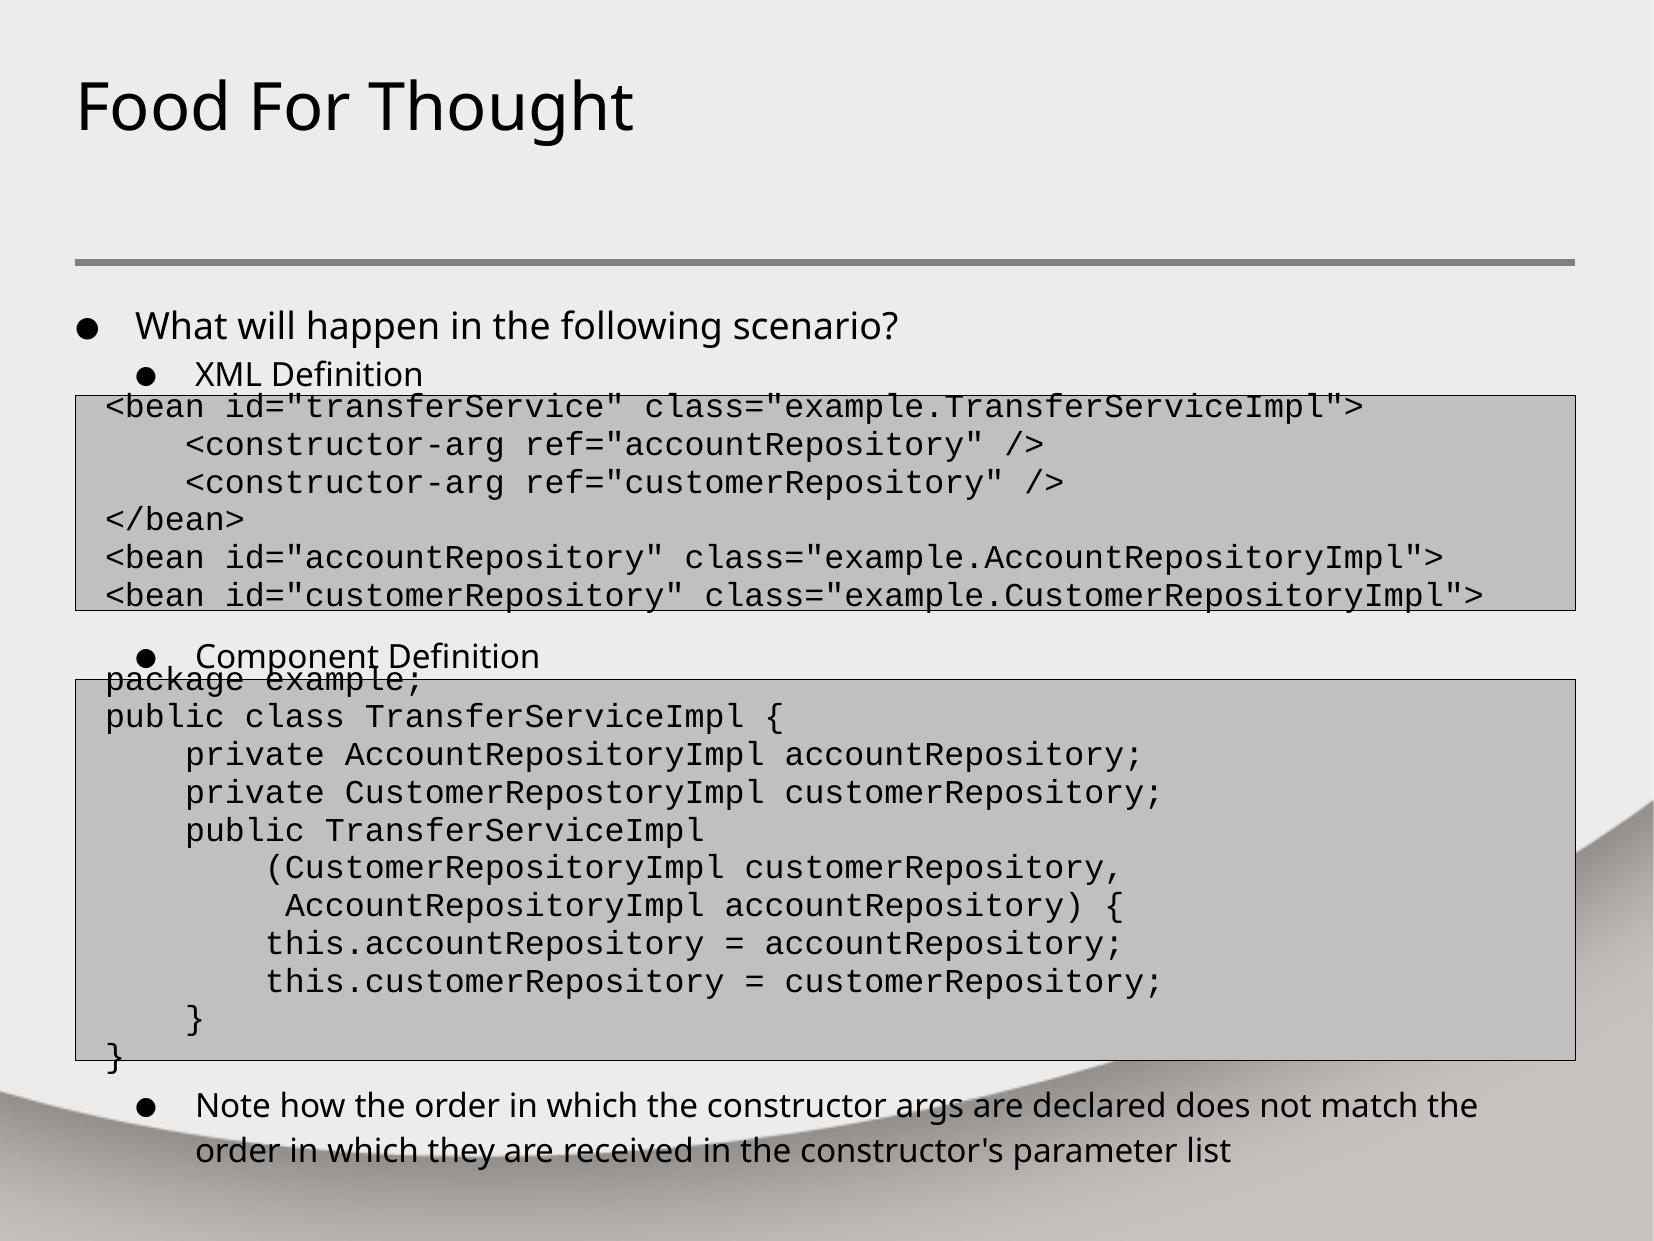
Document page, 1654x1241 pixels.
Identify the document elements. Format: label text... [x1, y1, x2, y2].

list What will happen in the following scenario? XML Definition Component Definition Note how the order in which the constructor args are declared does not match the order in which they are received in the constructor's parameter list [75, 300, 1576, 395]
title Food For Thought [75, 75, 1576, 226]
text_box <bean id="transferService" class="example.TransferServiceImpl"> <constructor-arg ref="accountRepository" /> <constructor-arg ref="customerRepository" /> </bean> <bean id="accountRepository" class="example.AccountRepositoryImpl"> <bean id="customerRepository" class="example.CustomerRepositoryImpl"> [75, 395, 1576, 611]
list What will happen in the following scenario? XML Definition Component Definition Note how the order in which the constructor args are declared does not match the order in which they are received in the constructor's parameter list [75, 611, 1576, 679]
picture [0, 0, 1654, 1241]
text_box package example; public class TransferServiceImpl { private AccountRepositoryImpl accountRepository; private CustomerRepostoryImpl customerRepository; public TransferServiceImpl (CustomerRepositoryImpl customerRepository, AccountRepositoryImpl accountRepository) { this.accountRepository = accountRepository; this.customerRepository = customerRepository; } } [75, 679, 1576, 1061]
list What will happen in the following scenario? XML Definition Component Definition Note how the order in which the constructor args are declared does not match the order in which they are received in the constructor's parameter list [75, 1061, 1576, 1163]
